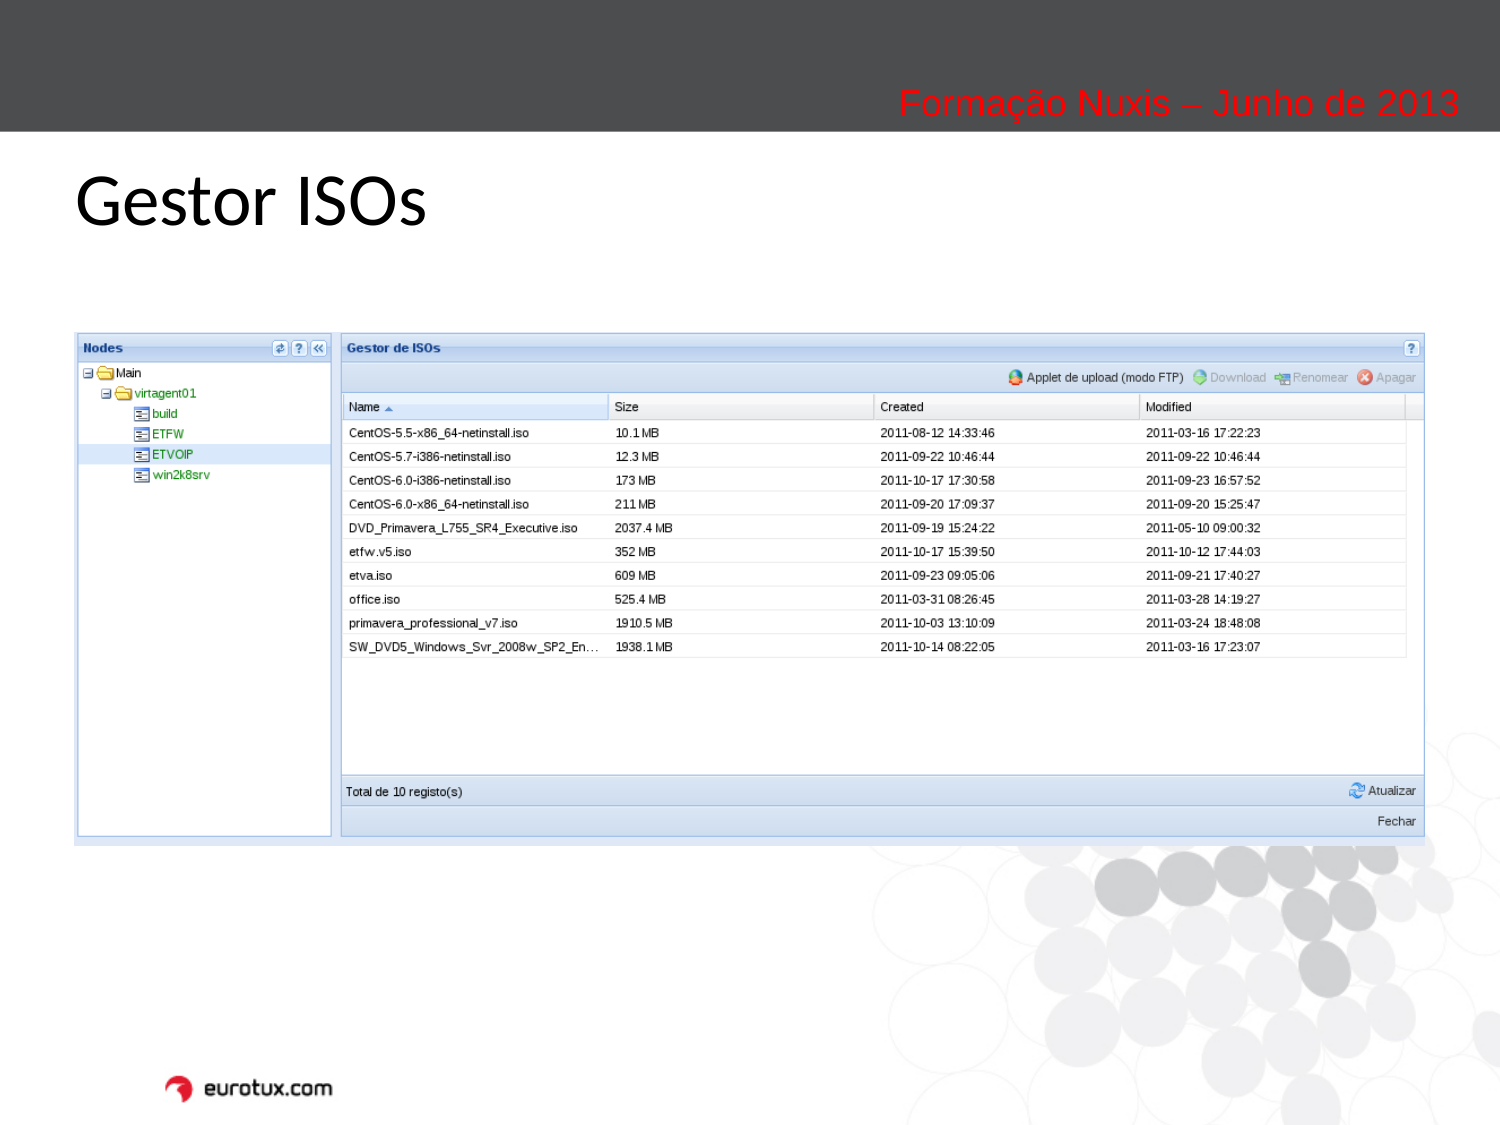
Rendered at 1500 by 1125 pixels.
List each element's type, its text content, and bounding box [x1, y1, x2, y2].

title Gestor ISOs [75, 112, 1425, 301]
picture [0, 0, 1500, 1125]
